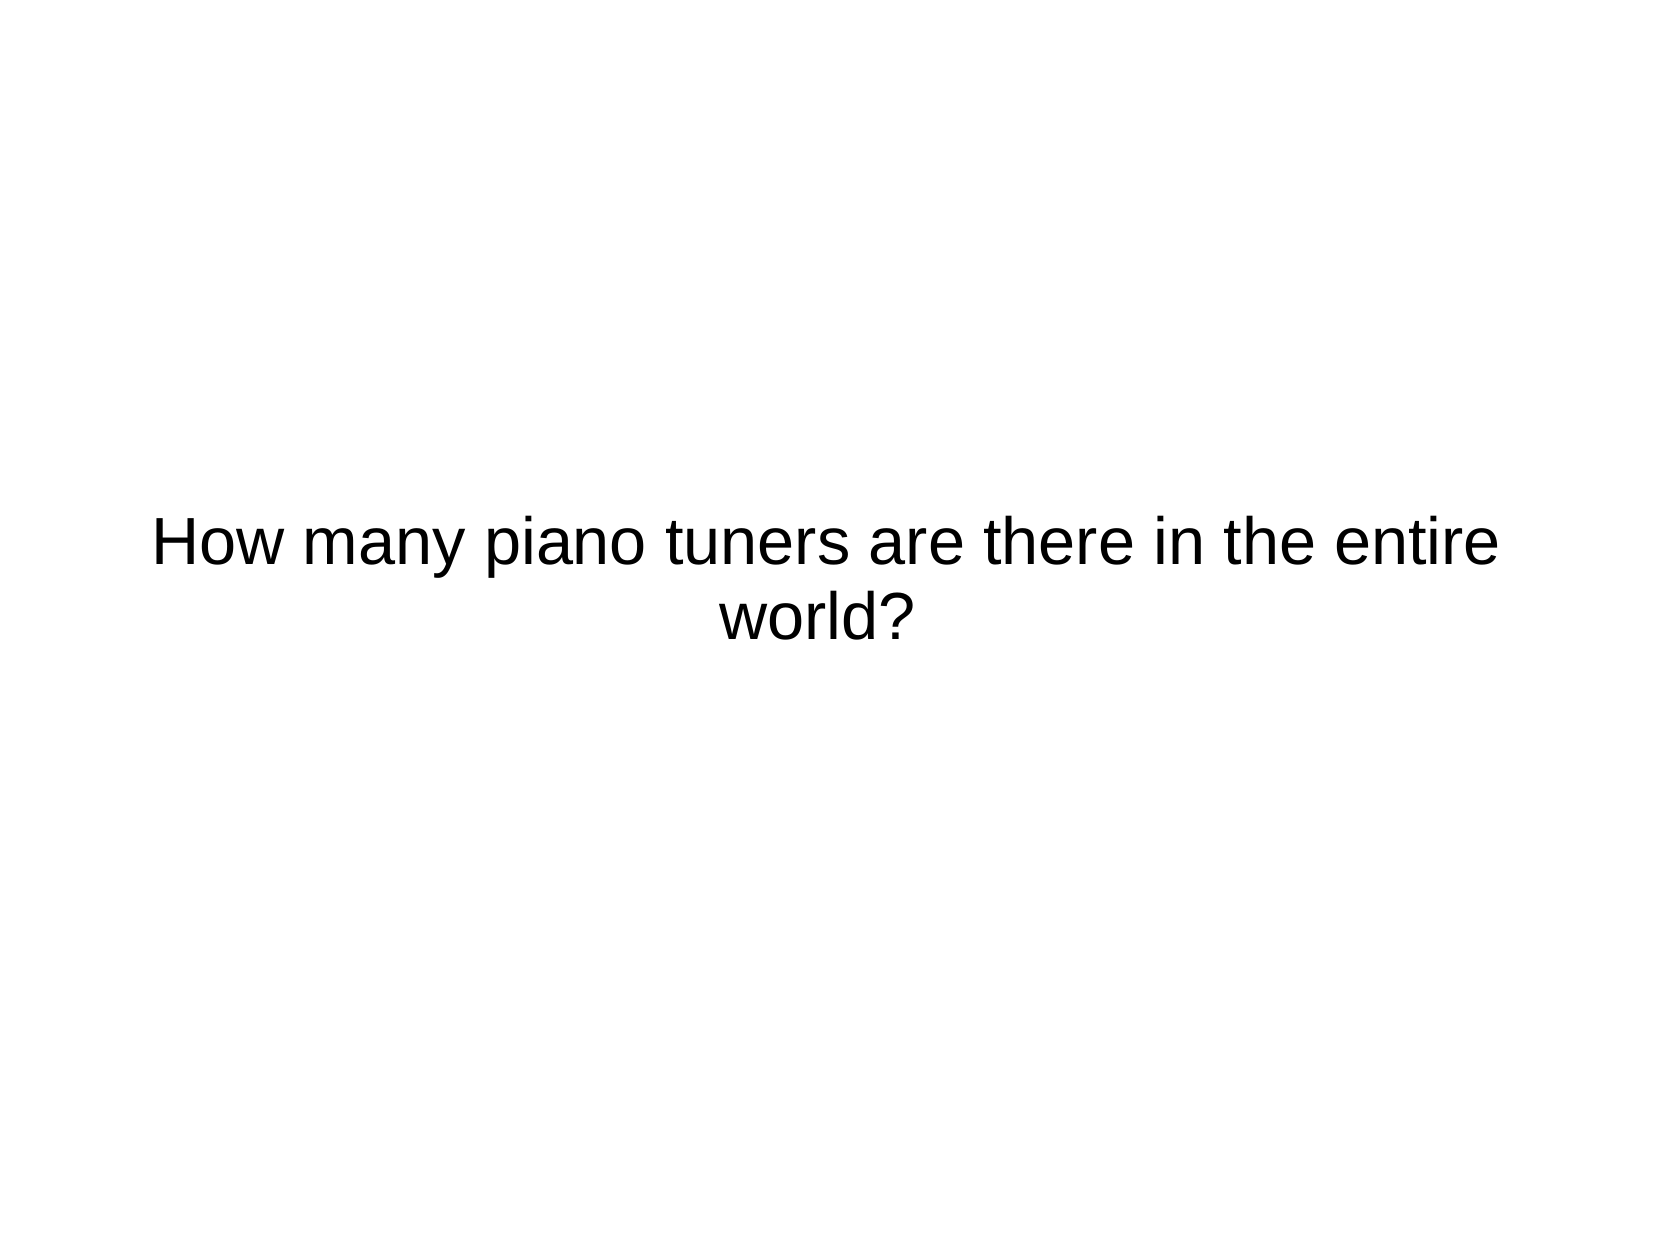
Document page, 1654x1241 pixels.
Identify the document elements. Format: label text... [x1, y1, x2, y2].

subtitle How many piano tuners are there in the entire world? [82, 56, 1571, 1102]
